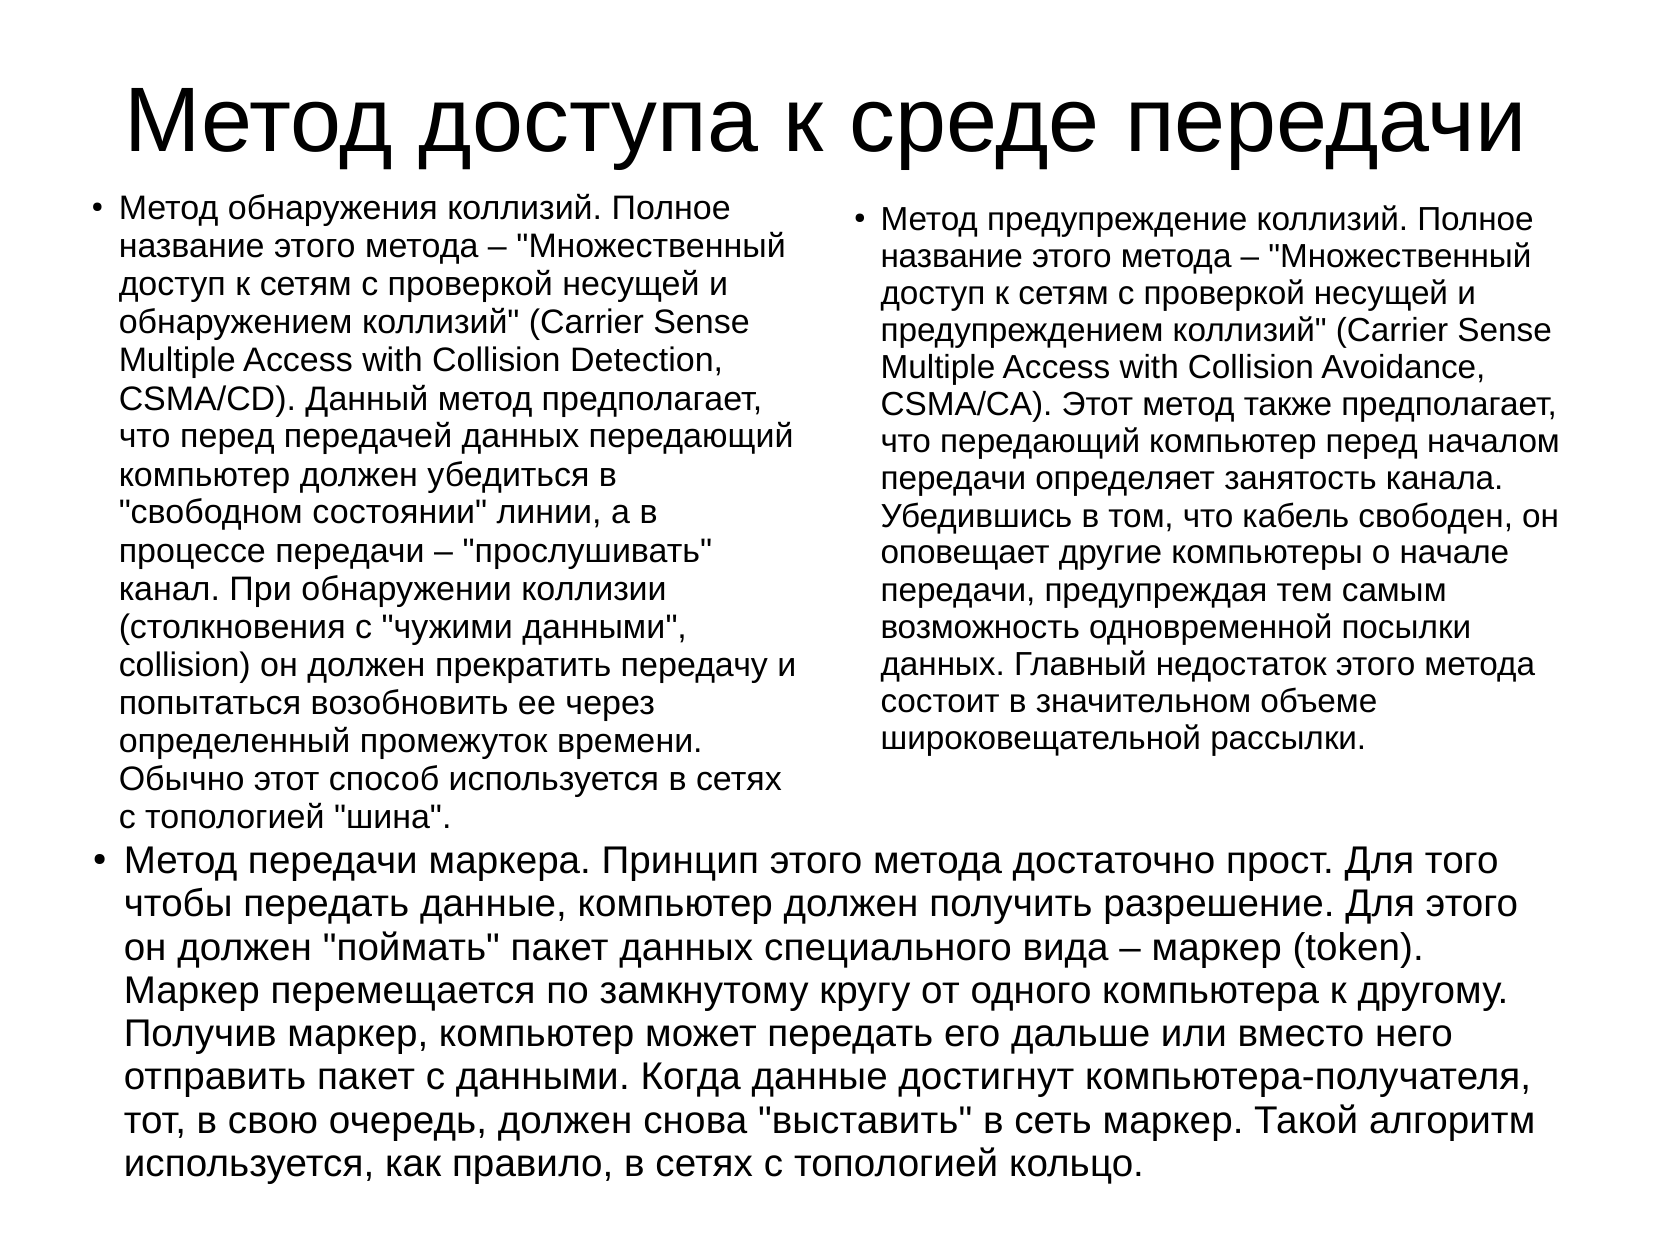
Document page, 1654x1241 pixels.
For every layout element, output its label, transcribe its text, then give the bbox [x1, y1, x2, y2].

list Метод передачи маркера. Принцип этого метода достаточно прост. Для того чтобы передать данные, компьютер должен получить разрешение. Для этого он должен "поймать" пакет данных специального вида – маркер (token). Маркер перемещается по замкнутому кругу от одного компьютера к другому. Получив маркер, компьютер может передать его дальше или вместо него отправить пакет с данными. Когда данные достигнут компьютера-получателя, тот, в свою очередь, должен снова "выставить" в сеть маркер. Такой алгоритм используется, как правило, в сетях с топологией кольцо. [82, 838, 1571, 1193]
list Метод предупреждение коллизий. Полное название этого метода – "Множественный доступ к сетям с проверкой несущей и предупреждением коллизий" (Carrier Sense Multiple Access with Collision Avoidance, CSMA/CA). Этот метод также предполагает, что передающий компьютер перед началом передачи определяет занятость канала. Убедившись в том, что кабель свободен, он оповещает другие компьютеры о начале передачи, предупреждая тем самым возможность одновременной посылки данных. Главный недостаток этого метода состоит в значительном объеме широковещательной рассылки. [845, 200, 1572, 804]
list Метод обнаружения коллизий. Полное название этого метода – "Множественный доступ к сетям с проверкой несущей и обнаружением коллизий" (Carrier Sense Multiple Access with Collision Detection, CSMA/CD). Данный метод предполагает, что перед передачей данных передающий компьютер должен убедиться в "свободном состоянии" линии, а в процессе передачи – "прослушивать" канал. При обнаружении коллизии (столкновения с "чужими данными", collision) он должен прекратить передачу и попытаться возобновить ее через определенный промежуток времени. Обычно этот способ используется в сетях с топологией "шина". [82, 188, 809, 838]
title Метод доступа к среде передачи [82, 49, 1571, 189]
